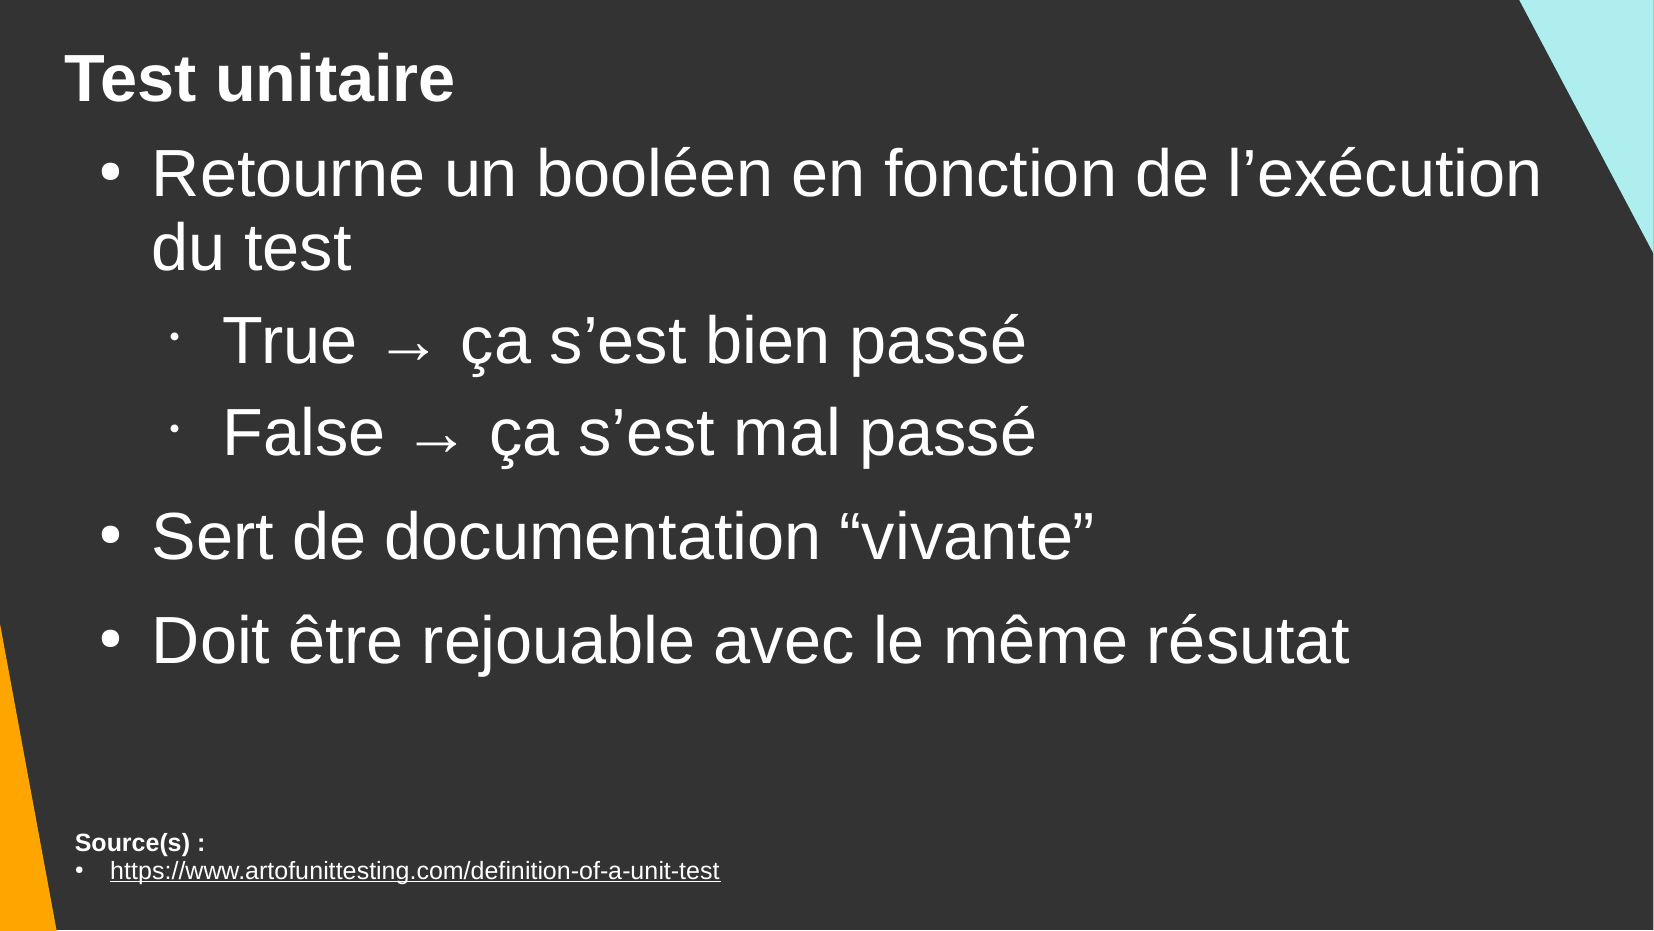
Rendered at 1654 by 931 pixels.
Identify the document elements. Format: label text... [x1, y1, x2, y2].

text_box Source(s) : https://www.artofunittesting.com/definition-of-a-unit-test [60, 821, 1546, 906]
title Test unitaire [64, 40, 1635, 116]
list Retourne un booléen en fonction de l’exécution du test True → ça s’est bien passé False → ça s’est mal passé Sert de documentation “vivante” Doit être rejouable avec le même résutat [80, 135, 1620, 839]
text_box [1519, 0, 1654, 255]
text_box [0, 623, 57, 931]
